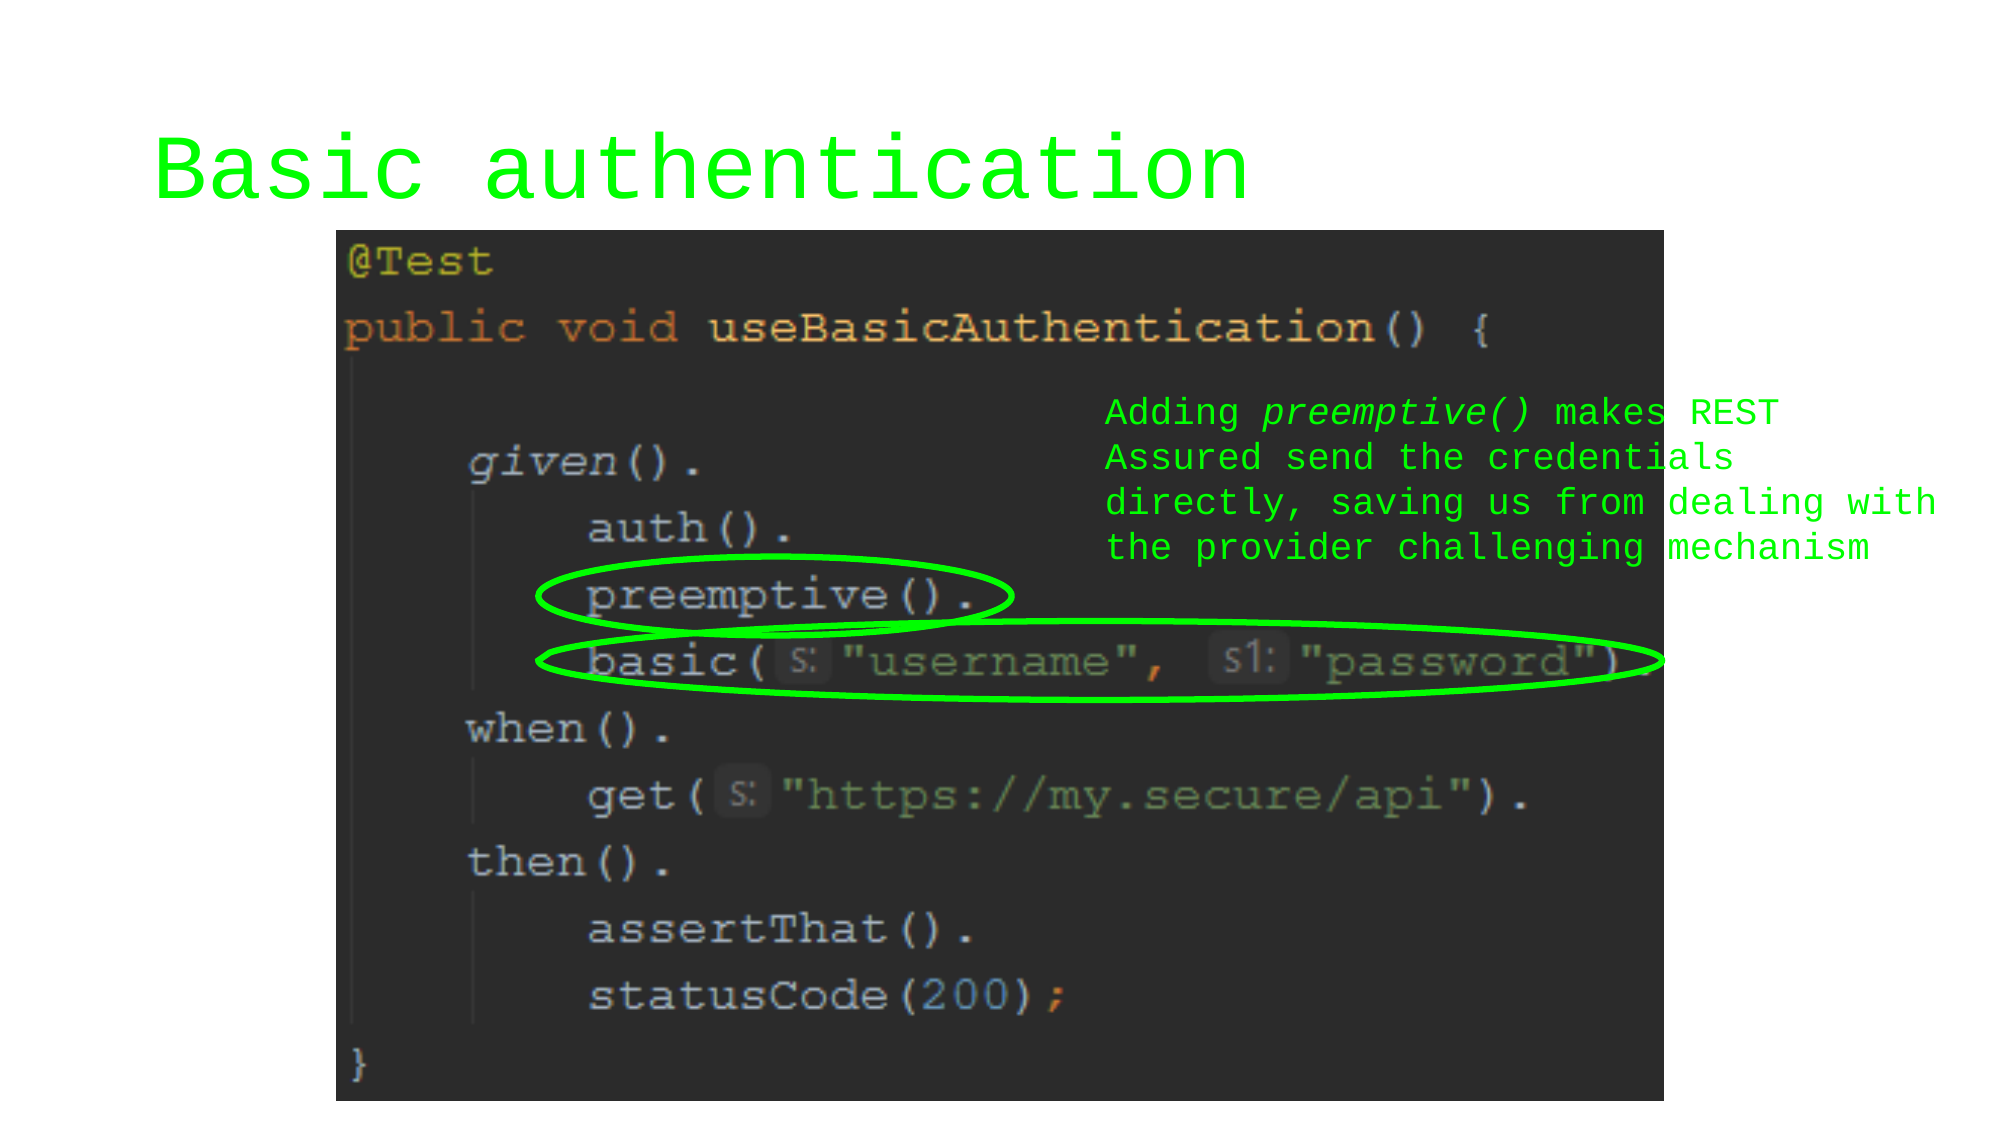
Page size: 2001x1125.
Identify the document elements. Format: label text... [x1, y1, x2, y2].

picture [542, 560, 1008, 629]
title Basic authentication [137, 59, 1863, 278]
picture [336, 230, 1664, 1101]
picture [544, 625, 1658, 696]
text_box Adding preemptive() makes REST Assured send the credentials directly, saving us from dealing with the provider challenging mechanism [1089, 379, 1967, 577]
